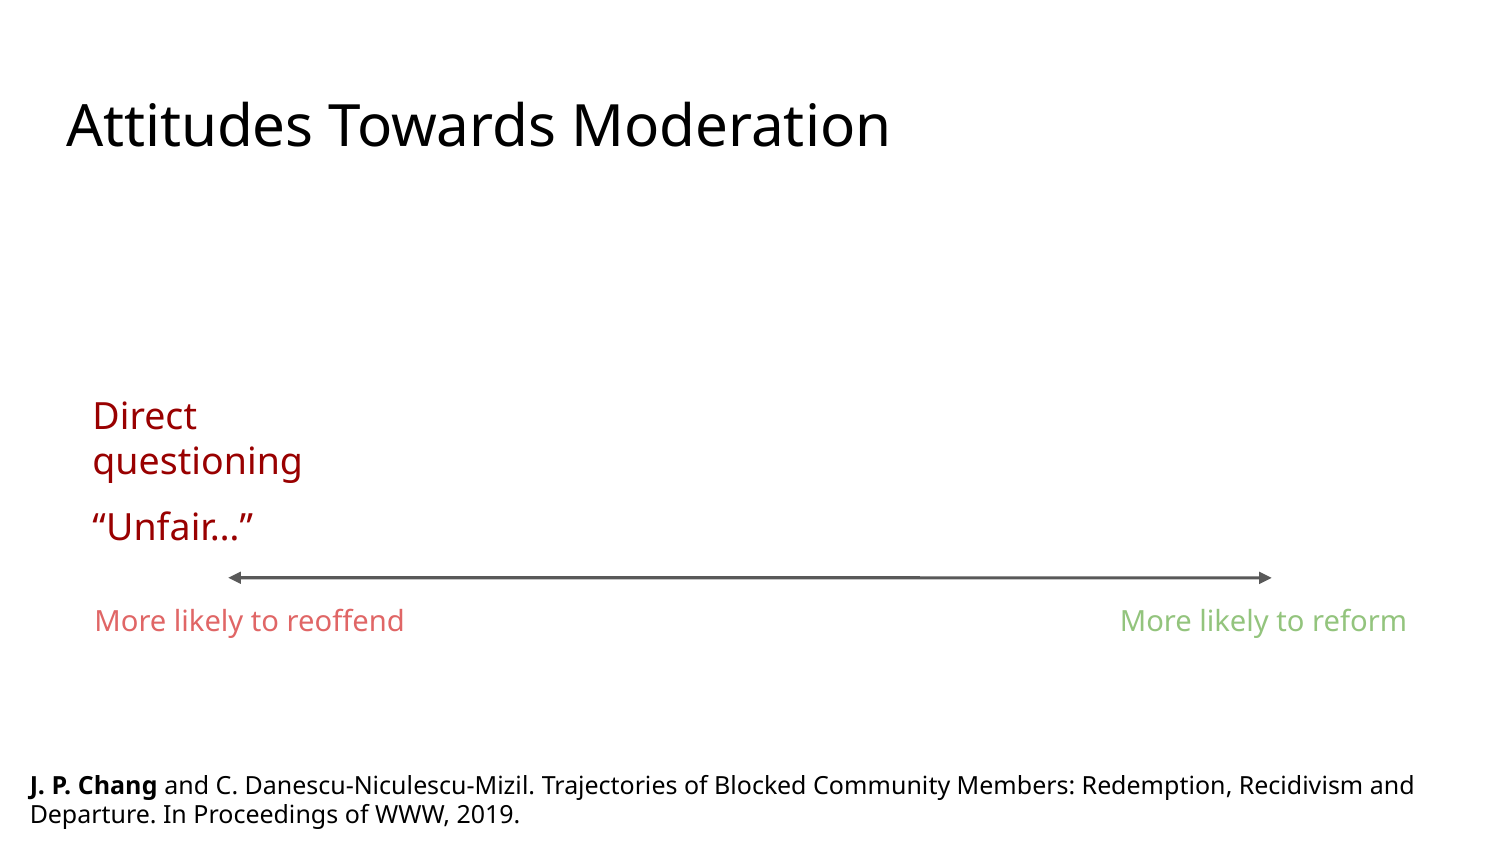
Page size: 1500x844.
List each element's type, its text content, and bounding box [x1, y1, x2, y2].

text_box More likely to reform [1070, 587, 1457, 693]
title Attitudes Towards Moderation [51, 72, 1449, 167]
text_box J. P. Chang and C. Danescu-Niculescu-Mizil. Trajectories of Blocked Community Members: Redemption, Recidivism and Departure. In Proceedings of WWW, 2019. [14, 754, 1480, 828]
text_box More likely to reoffend [56, 587, 443, 693]
text_box Direct questioning “Unfair…” [77, 376, 422, 553]
